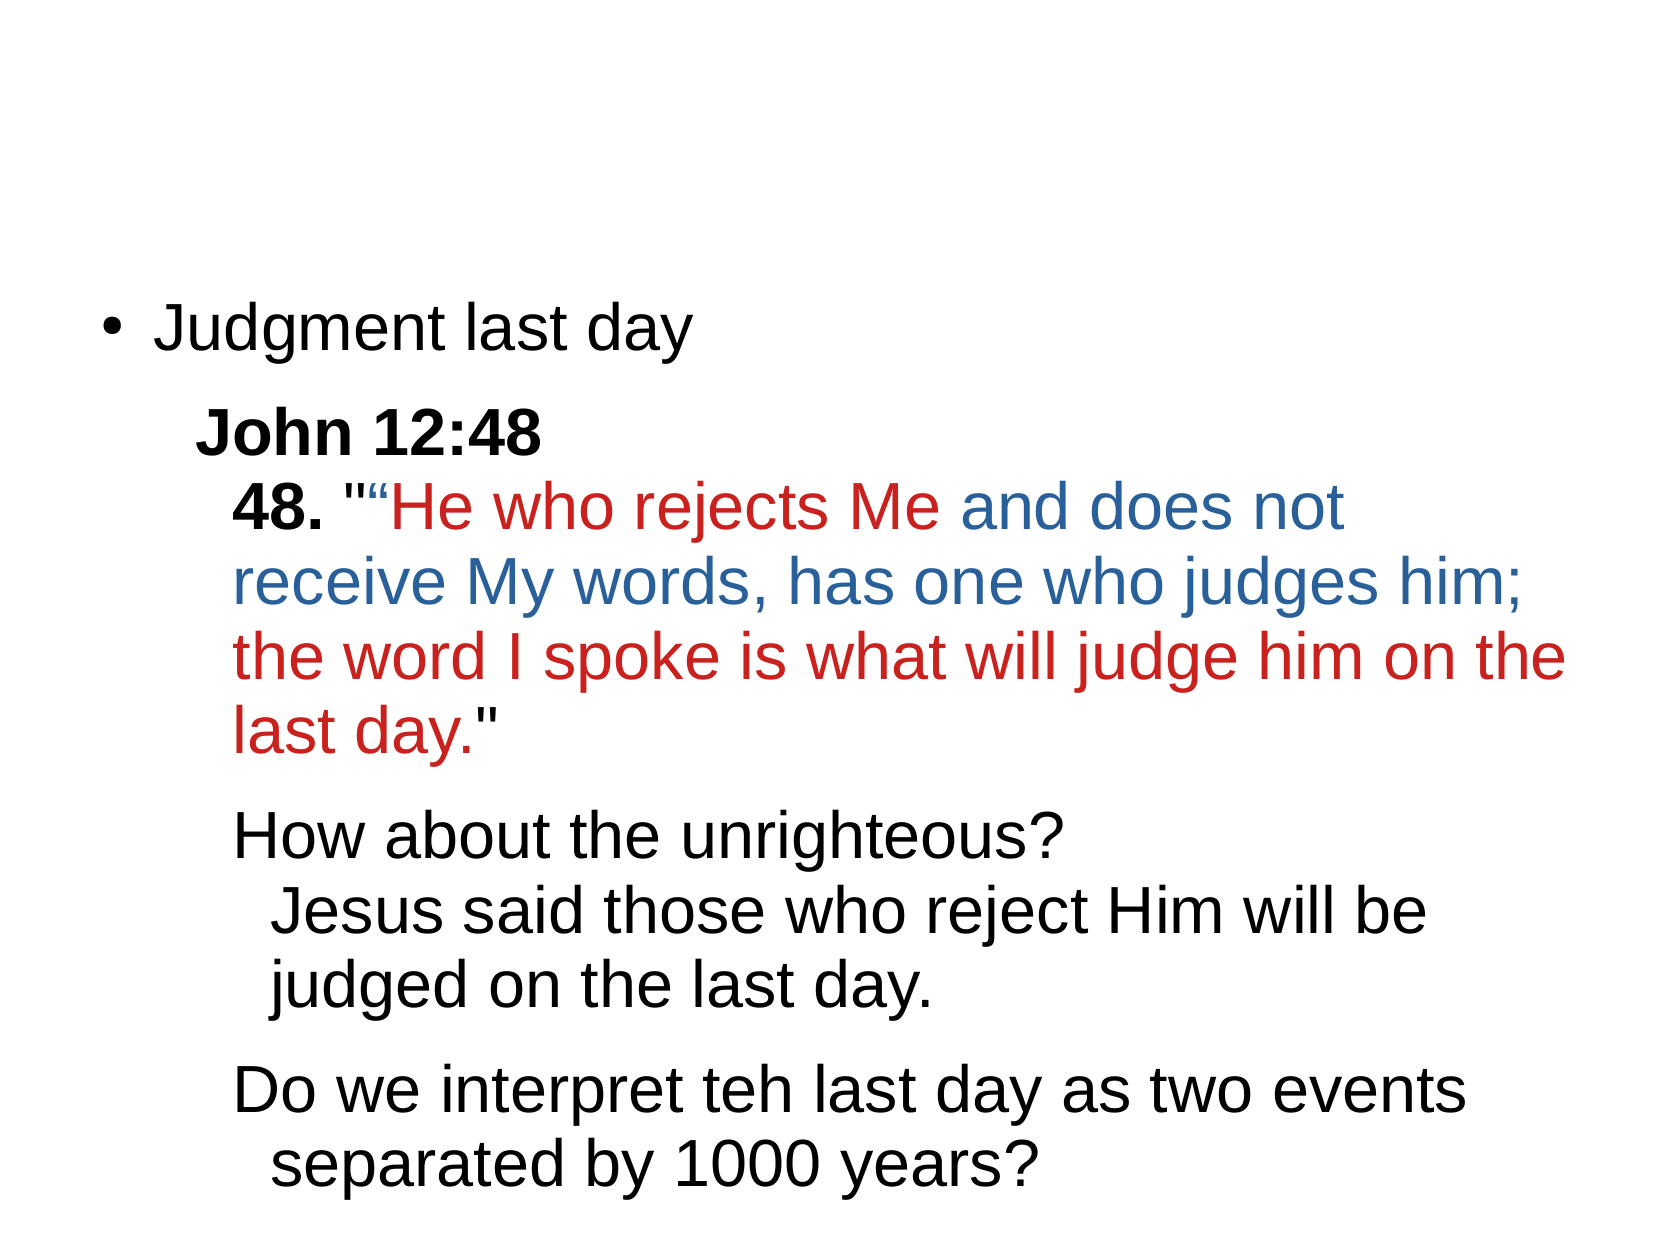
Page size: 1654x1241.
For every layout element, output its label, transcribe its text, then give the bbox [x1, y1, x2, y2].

list Judgment last day John 12:48 48. "“He who rejects Me and does not receive My words, has one who judges him; the word I spoke is what will judge him on the last day." How about the unrighteous? Jesus said those who reject Him will be judged on the last day. Do we interpret teh last day as two events separated by 1000 years? [82, 290, 1571, 1202]
